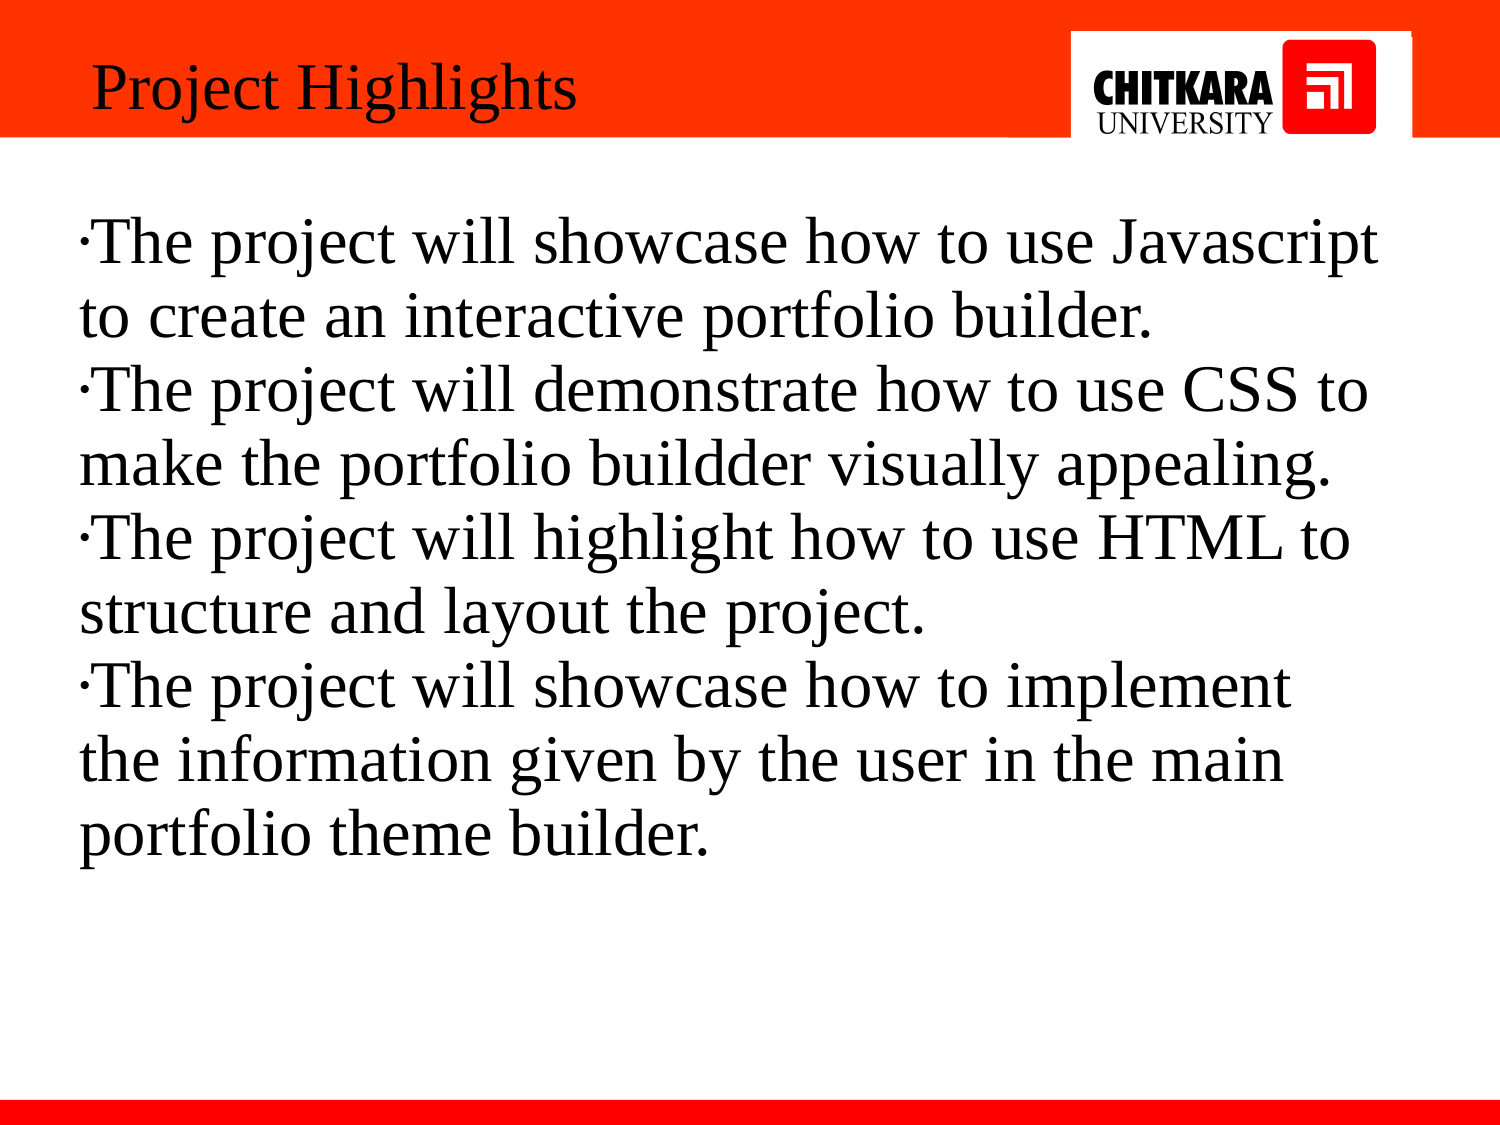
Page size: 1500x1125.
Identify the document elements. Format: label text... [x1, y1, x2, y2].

text_box The project will showcase how to use Javascript to create an interactive portfolio builder. The project will demonstrate how to use CSS to make the portfolio buildder visually appealing. The project will highlight how to use HTML to structure and layout the project. The project will showcase how to implement the information given by the user in the main portfolio theme builder. [64, 196, 1400, 878]
text_box Project Highlights [76, 42, 963, 132]
